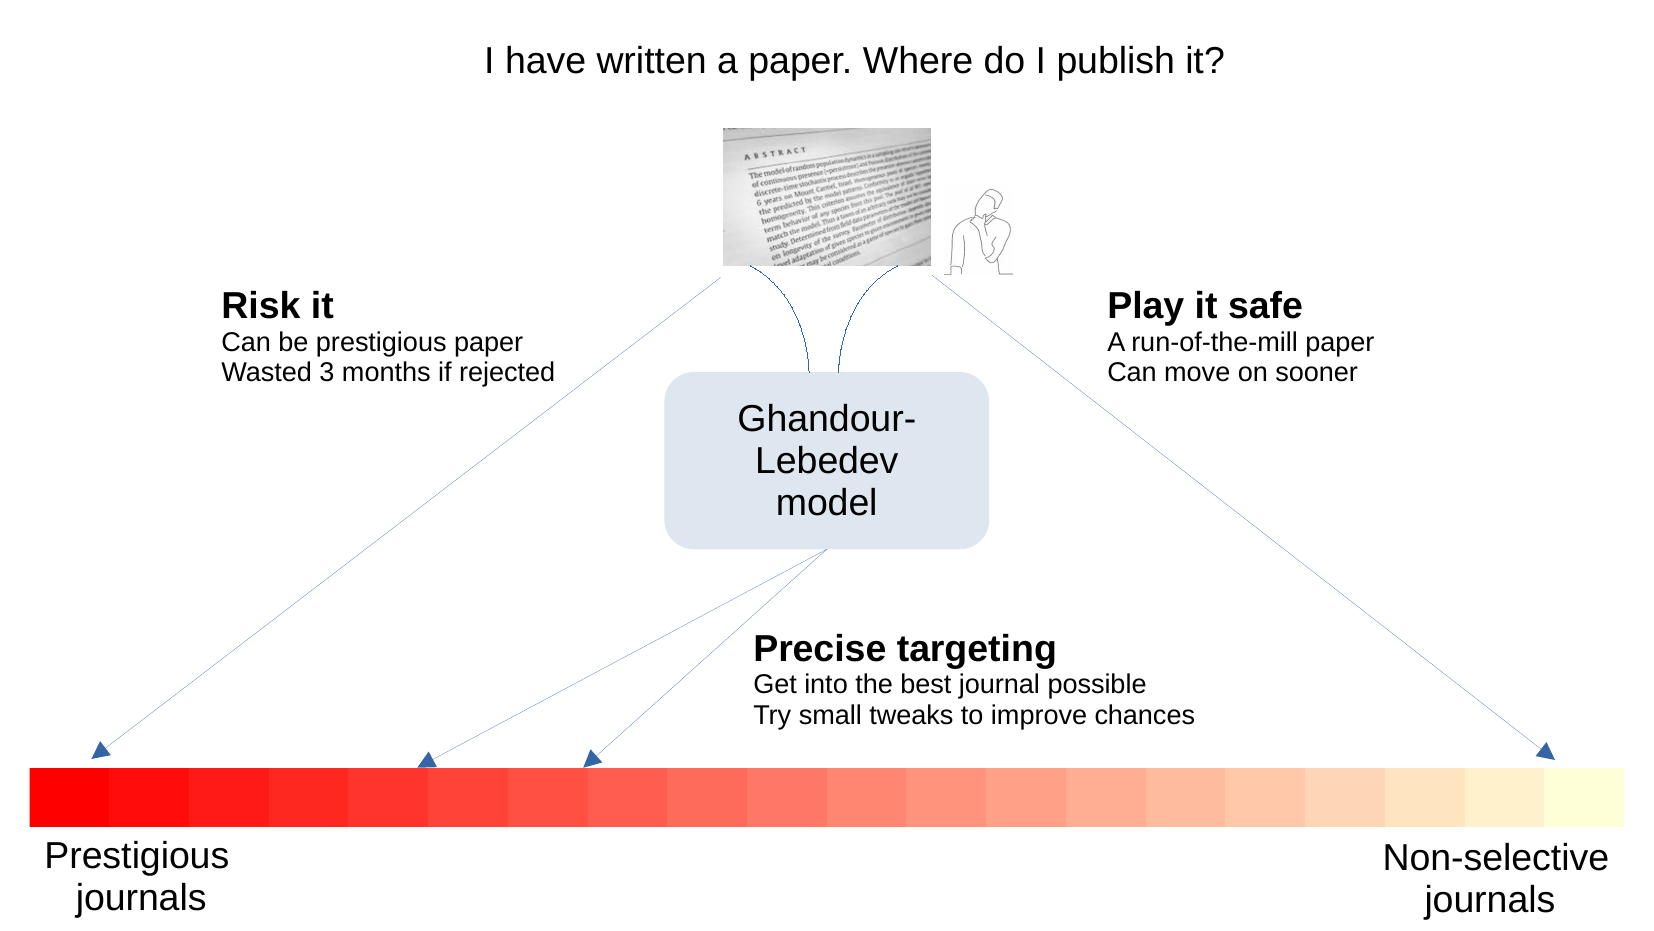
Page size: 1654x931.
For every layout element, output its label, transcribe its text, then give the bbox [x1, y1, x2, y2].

text_box Precise targeting Get into the best journal possible Try small tweaks to improve chances [738, 620, 1210, 738]
text_box Play it safe A run-of-the-mill paper Can move on sooner [1092, 277, 1390, 395]
picture [944, 186, 1013, 276]
text_box Ghandour-Lebedev model [664, 372, 990, 550]
text_box [29, 767, 1625, 827]
text_box Risk it Can be prestigious paper Wasted 3 months if rejected [206, 277, 570, 395]
picture [723, 128, 931, 266]
text_box Prestigious journals [29, 826, 245, 926]
text_box I have written a paper. Where do I publish it? [469, 31, 1241, 89]
text_box Non-selective journals [1367, 829, 1625, 928]
